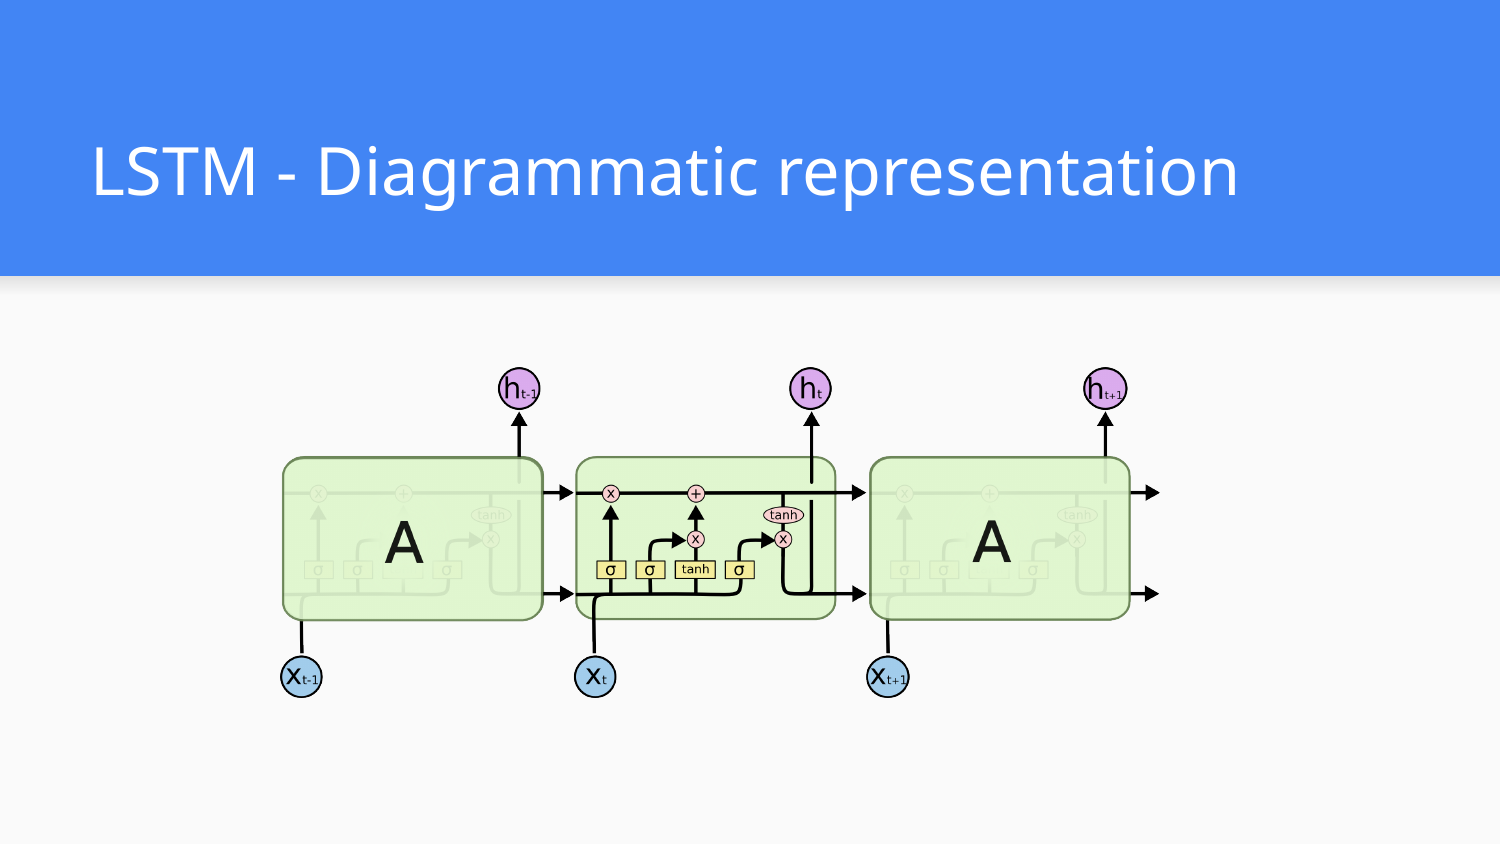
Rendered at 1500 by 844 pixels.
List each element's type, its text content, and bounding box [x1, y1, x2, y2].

title LSTM - Diagrammatic representation [75, 97, 1425, 224]
picture [280, 367, 1160, 698]
